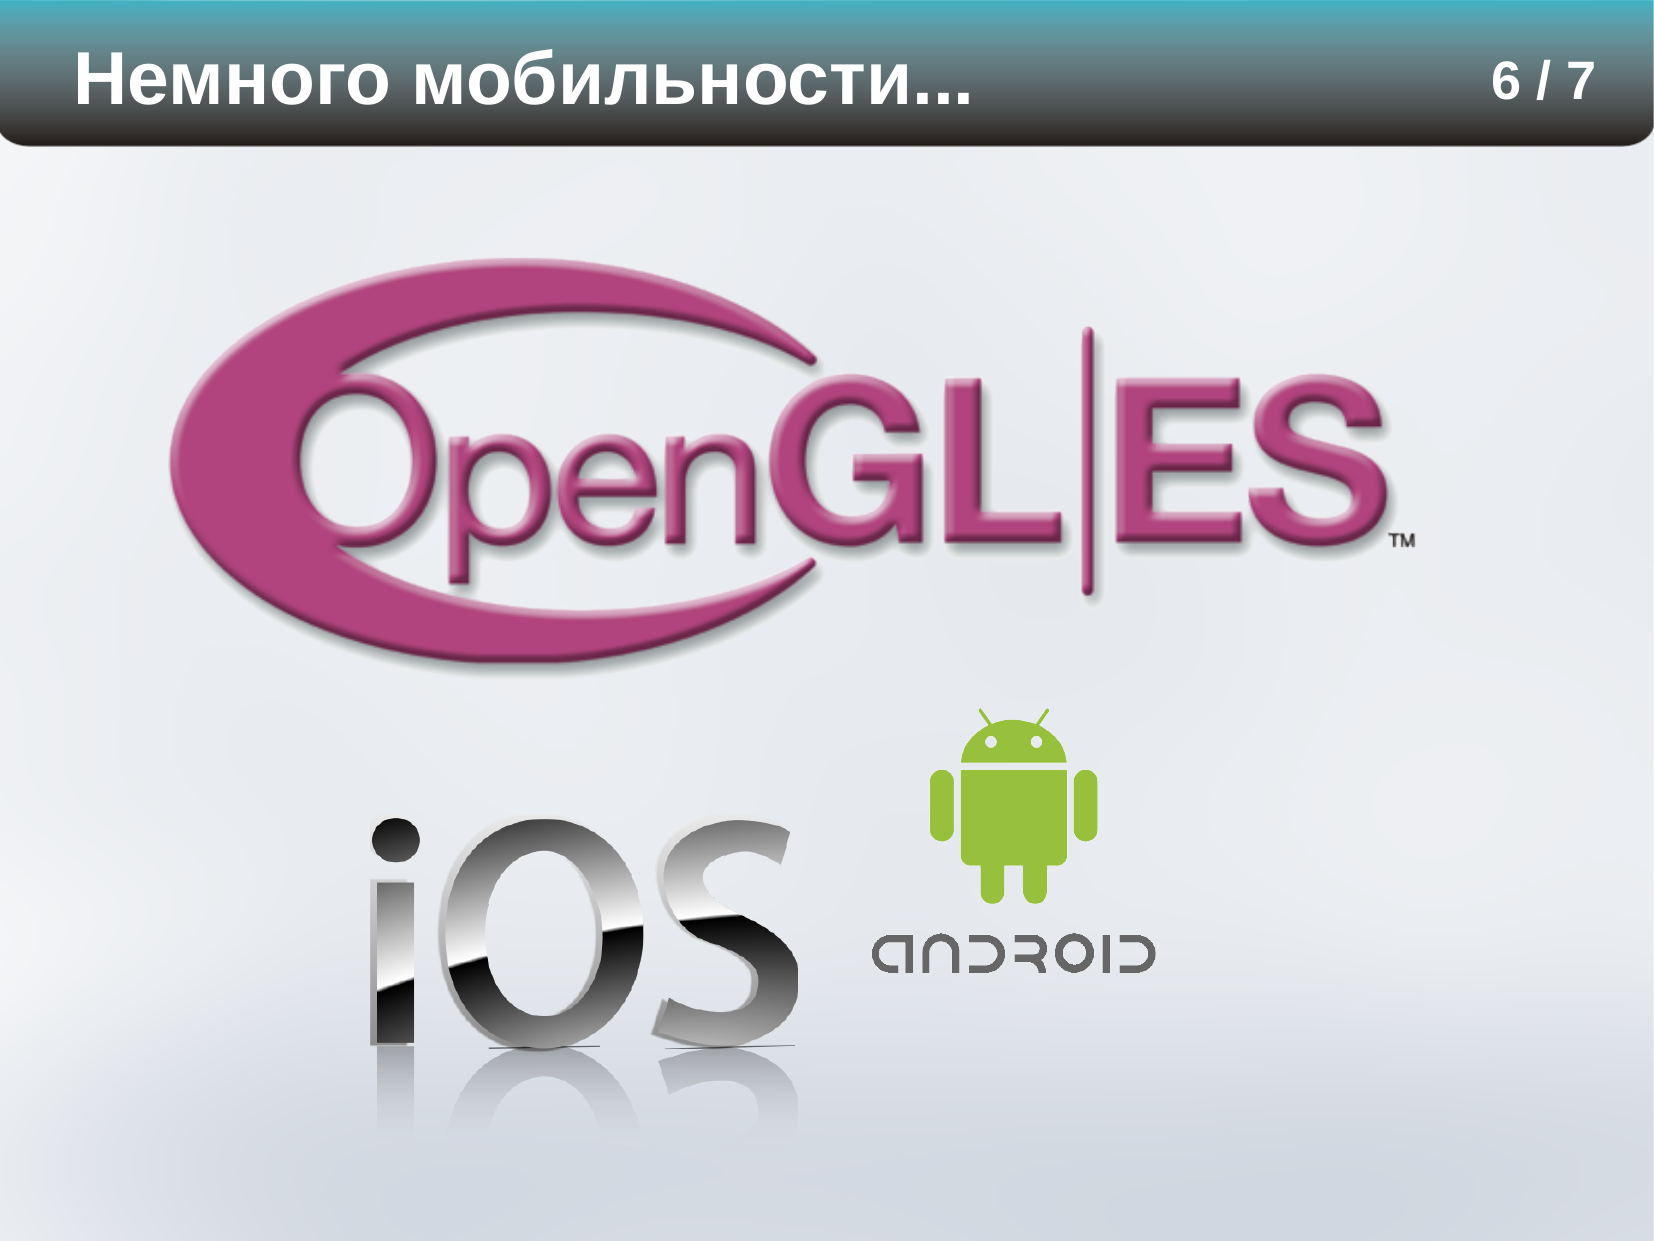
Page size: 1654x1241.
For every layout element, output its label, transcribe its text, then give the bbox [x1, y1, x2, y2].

picture [0, 0, 1654, 1241]
text_box <номер> / 7 [1476, 42, 1654, 179]
text_box Немного мобильности... [59, 29, 1418, 129]
